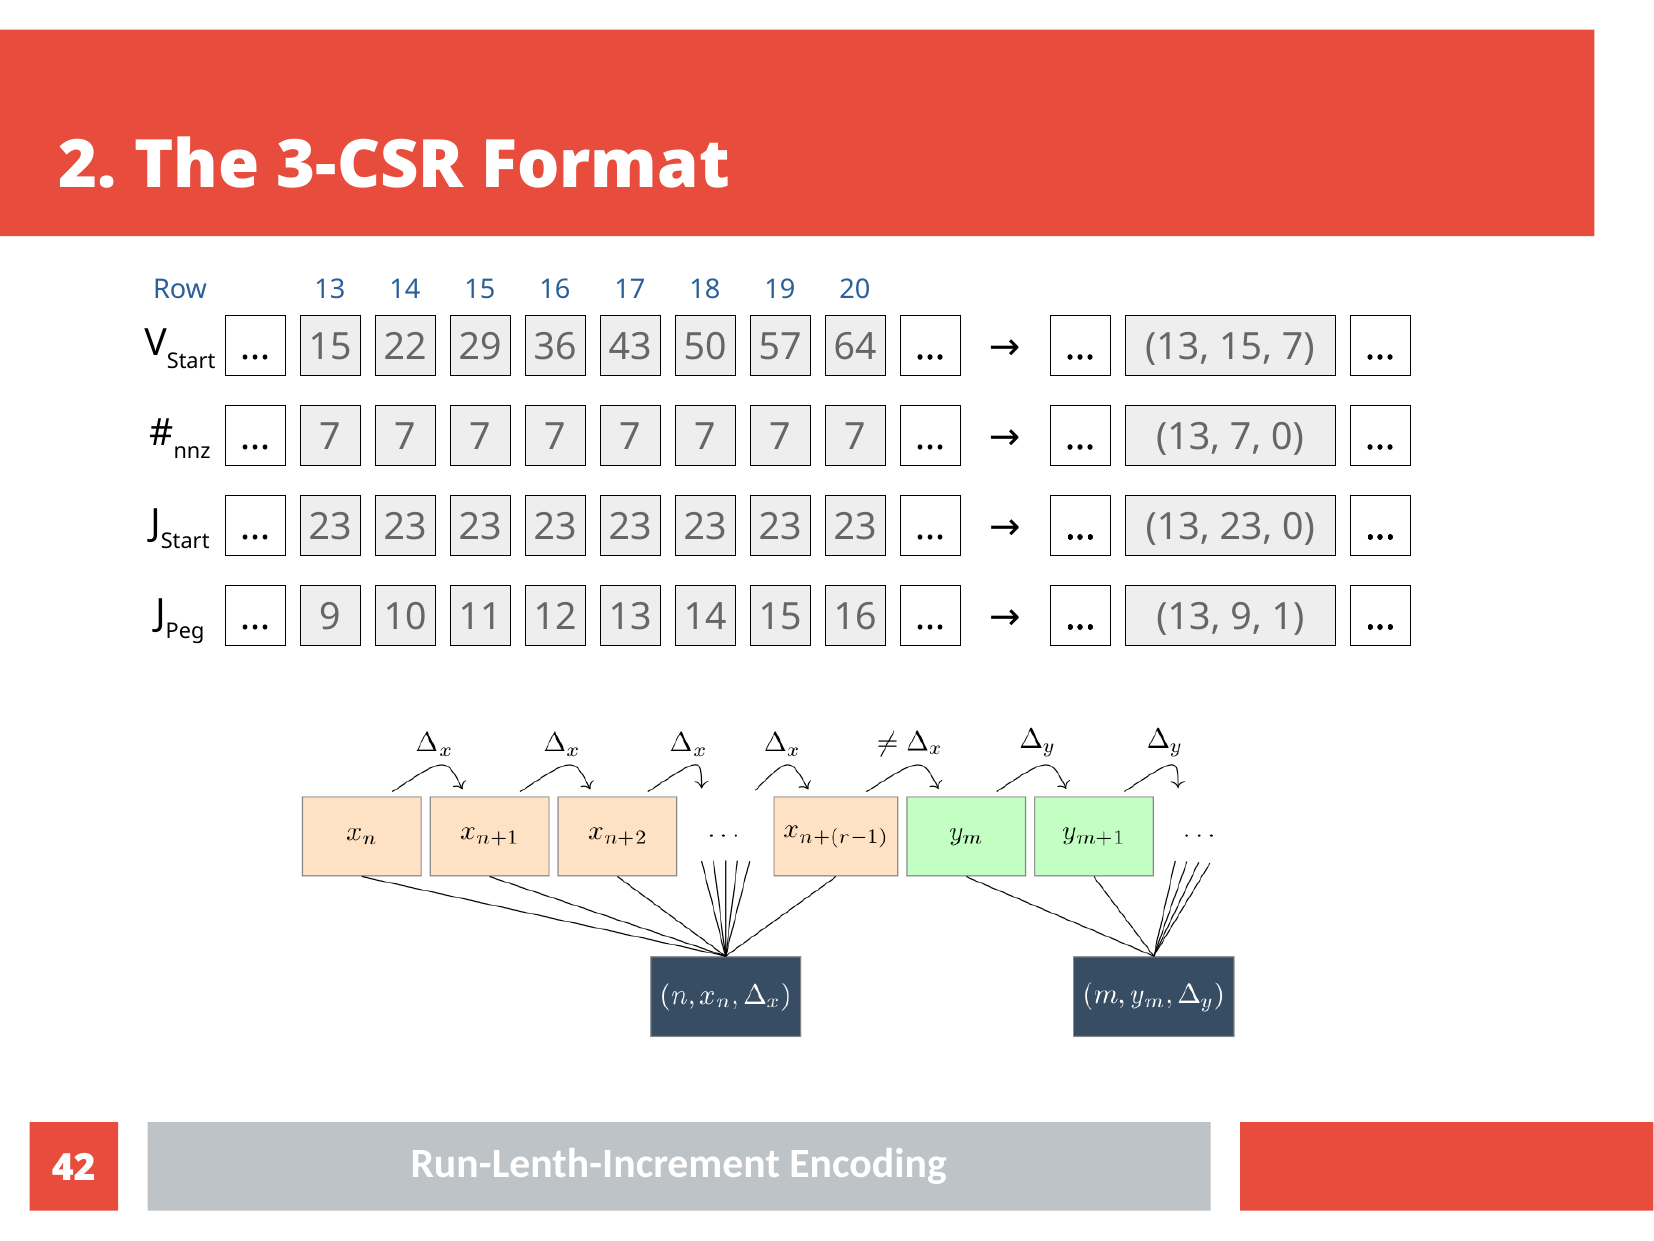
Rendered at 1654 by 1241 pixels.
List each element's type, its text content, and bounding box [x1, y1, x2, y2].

text_box 7 [300, 405, 361, 466]
text_box (13, 23, 0) [1125, 495, 1336, 556]
text_box 23 [825, 495, 886, 556]
text_box 22 [375, 318, 436, 376]
text_box ... [1350, 585, 1411, 646]
text_box 7 [675, 405, 736, 466]
text_box 20 [825, 257, 886, 318]
text_box JStart [150, 495, 211, 556]
text_box 7 [450, 405, 511, 466]
text_box 50 [675, 318, 736, 376]
text_box ... [1350, 495, 1411, 556]
text_box 19 [750, 257, 811, 318]
text_box 15 [300, 318, 361, 376]
text_box ... [1350, 315, 1411, 376]
text_box 23 [675, 495, 736, 556]
text_box 7 [525, 405, 586, 466]
text_box 36 [525, 318, 586, 376]
picture [271, 704, 1276, 1053]
text_box 23 [300, 495, 361, 556]
text_box 17 [600, 257, 661, 318]
text_box ... [900, 405, 961, 466]
text_box → [974, 315, 1035, 376]
text_box (13, 7, 0) [1125, 405, 1336, 466]
text_box (13, 15, 7) [1125, 315, 1336, 376]
text_box 23 [600, 495, 661, 556]
text_box #nnz [150, 405, 211, 466]
text_box Row [150, 257, 211, 318]
text_box 16 [825, 585, 886, 646]
text_box ... [1350, 405, 1411, 466]
text_box 43 [600, 318, 661, 376]
text_box 9 [300, 585, 361, 646]
text_box 7 [750, 405, 811, 466]
text_box 23 [450, 495, 511, 556]
text_box 7 [600, 405, 661, 466]
text_box 10 [375, 585, 436, 646]
text_box 13 [600, 585, 661, 646]
title 2. The 3-CSR Format [59, 59, 1595, 207]
text_box ... [1050, 315, 1111, 376]
text_box 15 [750, 585, 811, 646]
text_box → [975, 495, 1036, 556]
text_box 13 [300, 257, 361, 318]
text_box 7 [825, 405, 886, 466]
text_box 23 [375, 495, 436, 556]
text_box (13, 9, 1) [1125, 585, 1336, 646]
text_box ... [1050, 495, 1111, 556]
text_box 14 [675, 585, 736, 646]
text_box ... [1050, 405, 1111, 466]
text_box 12 [525, 585, 586, 646]
text_box ... [1050, 585, 1111, 646]
text_box ... [225, 495, 286, 556]
text_box ... [900, 585, 961, 646]
text_box 15 [450, 257, 511, 318]
text_box VStart [150, 318, 211, 376]
text_box ... [900, 315, 961, 376]
text_box ... [225, 315, 286, 376]
text_box 23 [750, 495, 811, 556]
text_box ... [225, 405, 286, 466]
text_box 14 [375, 257, 436, 318]
text_box 29 [450, 318, 511, 376]
text_box 64 [825, 318, 886, 376]
text_box 11 [450, 585, 511, 646]
text_box → [975, 585, 1036, 646]
text_box JPeg [150, 585, 211, 646]
text_box 18 [675, 257, 736, 318]
text_box → [974, 405, 1035, 466]
text_box 16 [525, 257, 586, 318]
text_box ... [225, 585, 286, 646]
text_box 7 [375, 405, 436, 466]
text_box ... [900, 495, 961, 556]
text_box 57 [750, 318, 811, 376]
text_box Run-Lenth-Increment Encoding [150, 1125, 1208, 1210]
text_box 23 [525, 495, 586, 556]
